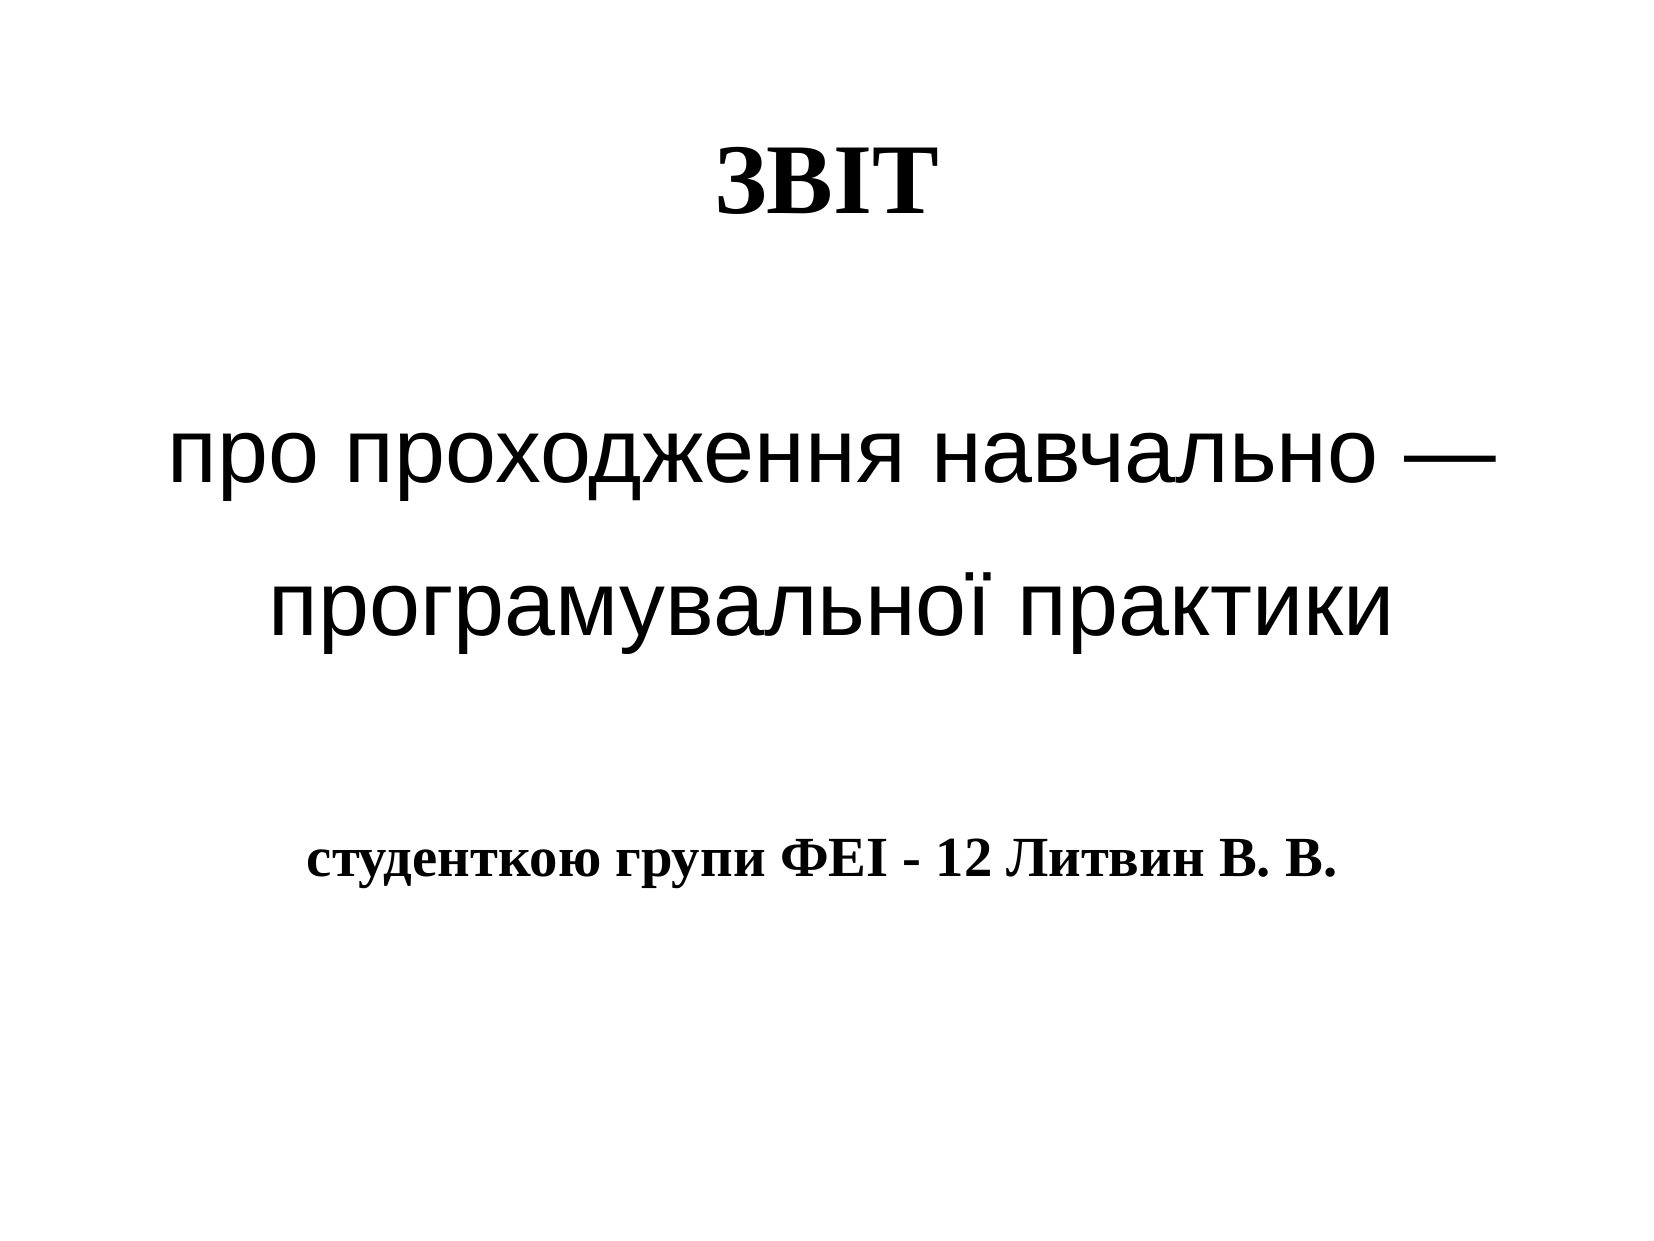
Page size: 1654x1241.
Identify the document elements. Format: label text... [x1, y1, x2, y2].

chart [77, 708, 1565, 1100]
text_box [625, 576, 1030, 710]
title ЗВІТ [82, 96, 1571, 311]
list про проходження навчально ― програмувальної практики [88, 347, 1577, 739]
